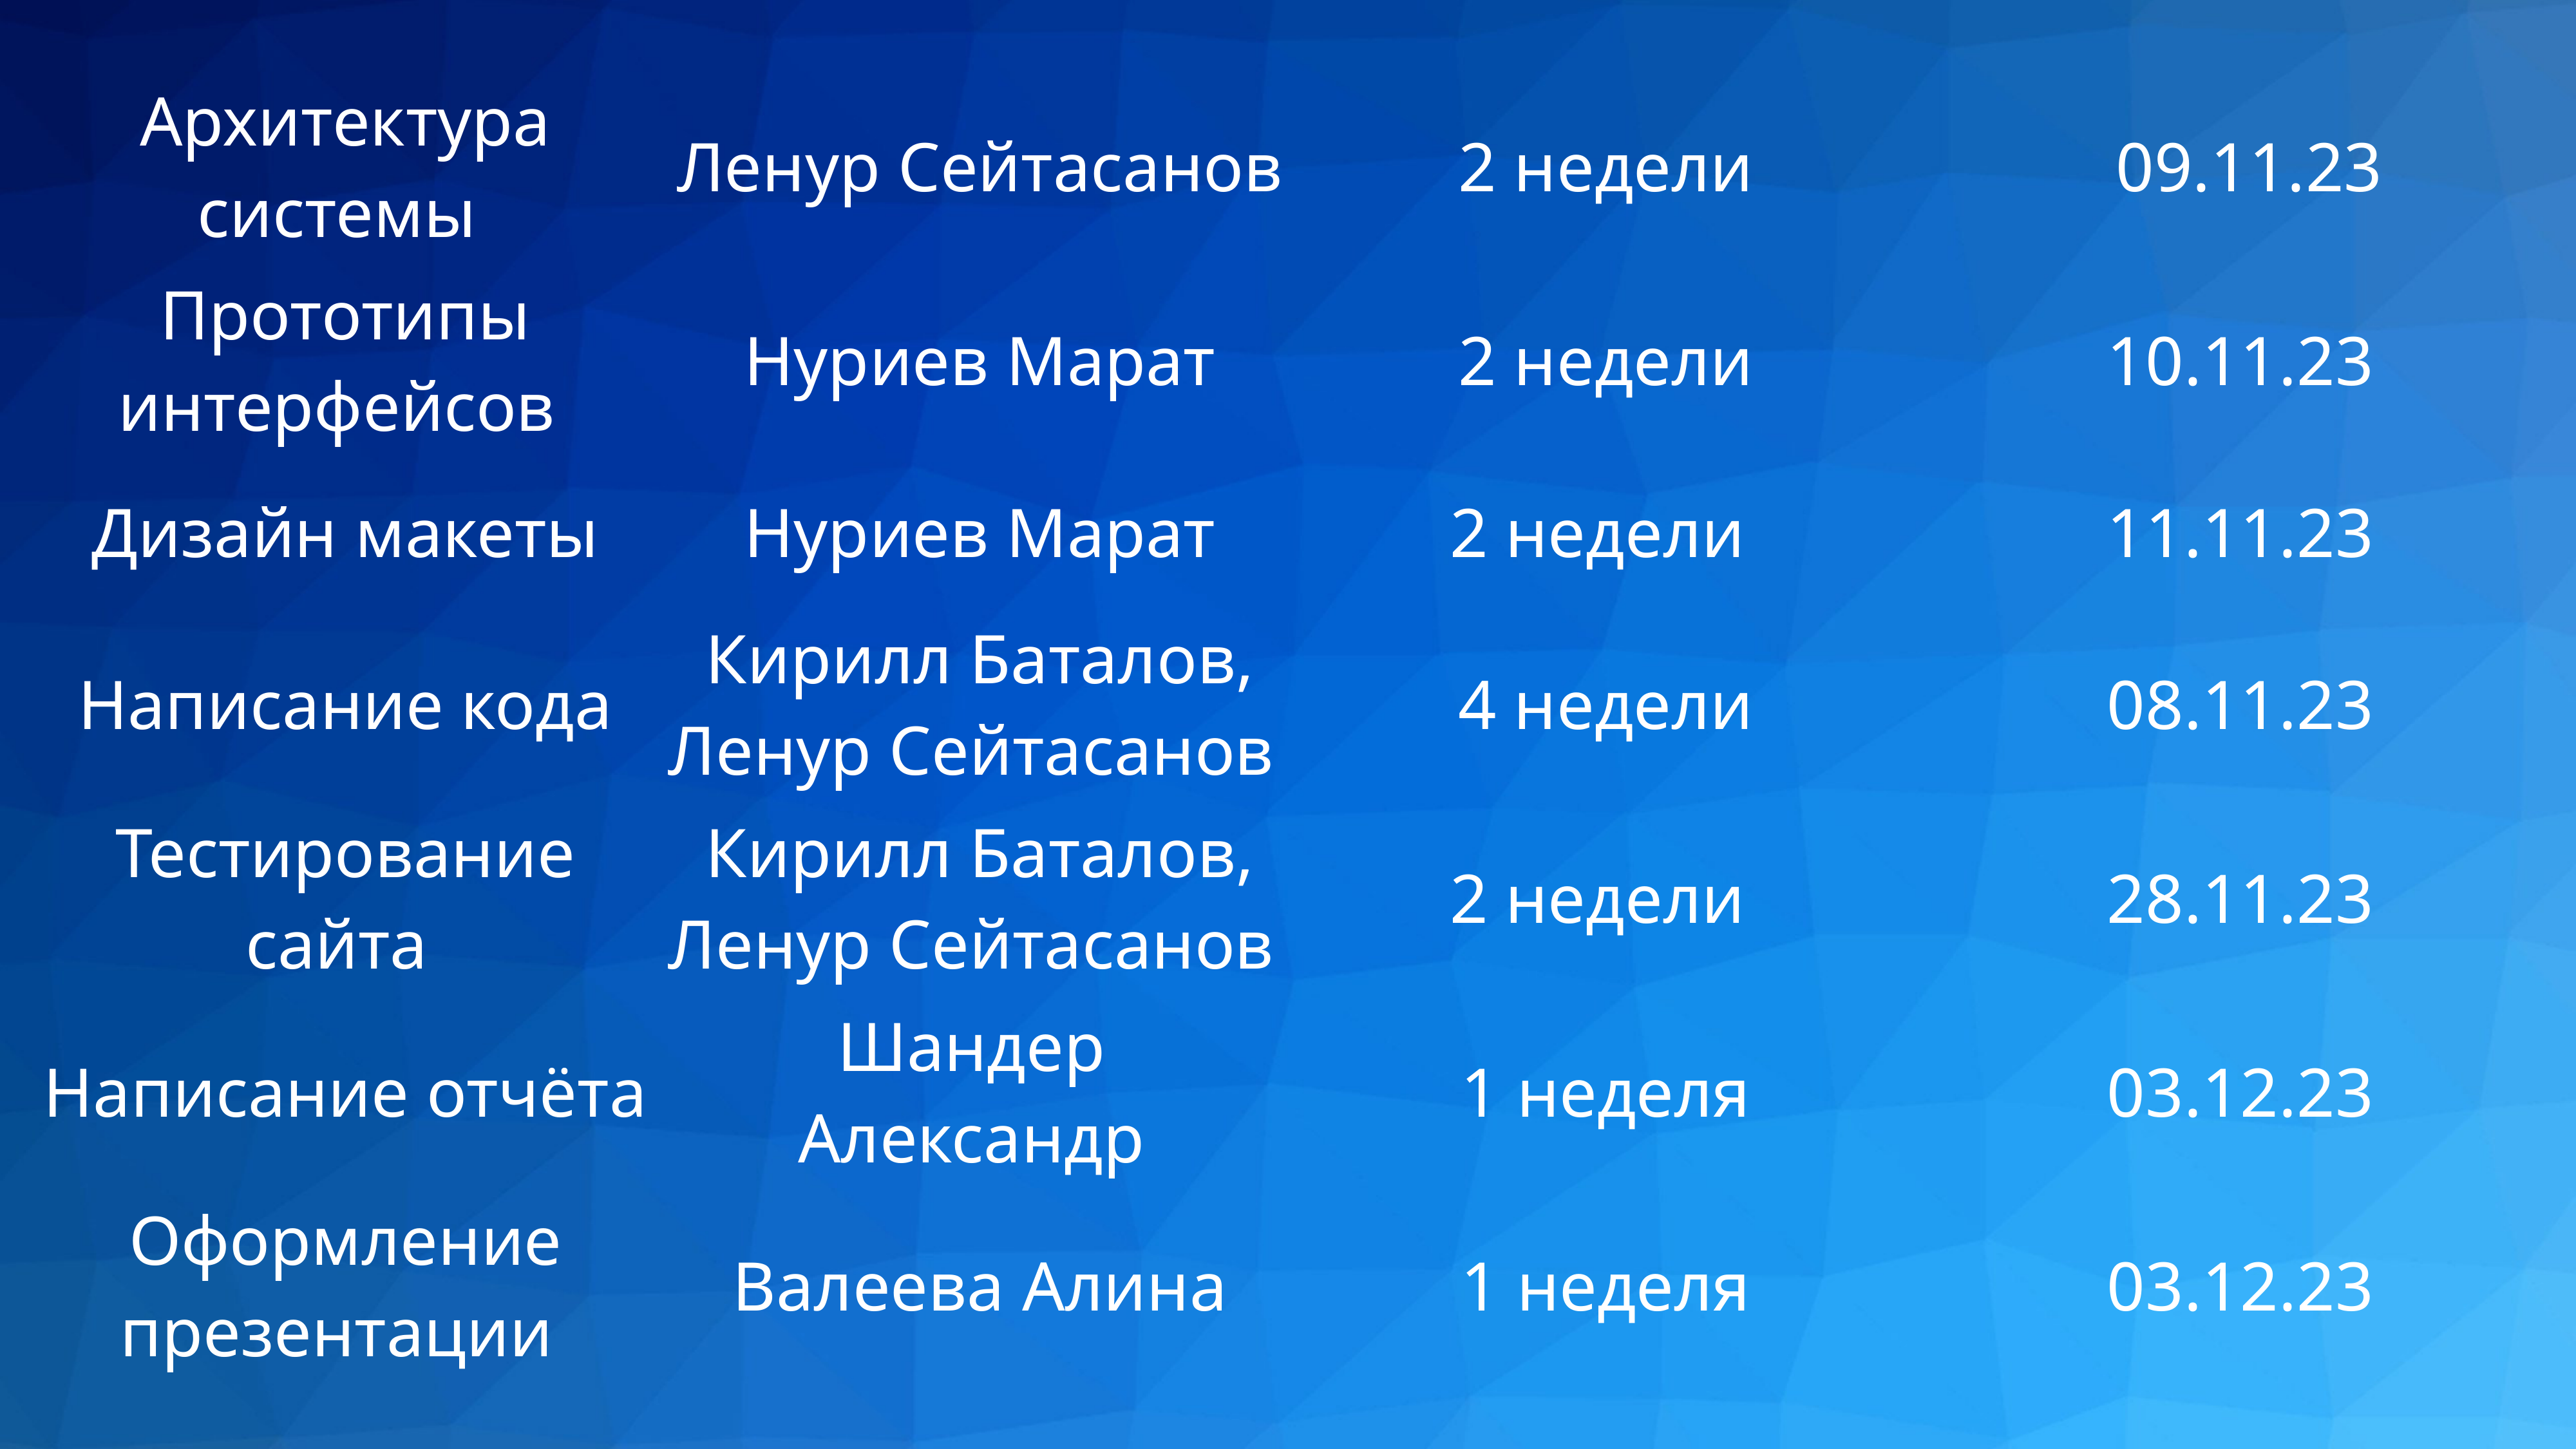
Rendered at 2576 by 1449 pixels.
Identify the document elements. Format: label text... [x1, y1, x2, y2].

table_cell 11.11.23 [1923, 456, 2558, 607]
table_cell 28.11.23 [1923, 800, 2558, 994]
table_header 2 недели [1289, 69, 1923, 263]
table_cell Написание кода [19, 607, 654, 800]
table_header Архитектура системы [19, 69, 654, 263]
table_cell 2 недели [1289, 263, 1923, 456]
table_header 09.11.23 [1923, 69, 2558, 263]
table_header Ленур Сейтасанов [654, 69, 1289, 263]
picture [0, 0, 2576, 1449]
table_cell 03.12.23 [1923, 1188, 2558, 1381]
table_cell 10.11.23 [1923, 263, 2558, 456]
table_cell Прототипы интерфейсов [19, 263, 654, 456]
table_cell 03.12.23 [1923, 994, 2558, 1188]
table_cell Шандер Александр [654, 994, 1289, 1188]
table_cell 4 недели [1289, 607, 1923, 800]
table_cell 1 неделя [1289, 1188, 1923, 1381]
table_cell Оформление презентации [19, 1188, 654, 1381]
table_cell 1 неделя [1289, 994, 1923, 1188]
table_cell Написание отчёта [19, 994, 654, 1188]
table_cell 2 недели [1289, 800, 1923, 994]
table_cell Кирилл Баталов, Ленур Сейтасанов [654, 607, 1289, 800]
table_cell 08.11.23 [1923, 607, 2558, 800]
table_cell Нуриев Марат [654, 263, 1289, 456]
table_cell 2 недели [1289, 456, 1923, 607]
table_cell Валеева Алина [654, 1188, 1289, 1381]
table_cell Дизайн макеты [19, 456, 654, 607]
table_cell Нуриев Марат [654, 456, 1289, 607]
table_cell Кирилл Баталов, Ленур Сейтасанов [654, 800, 1289, 994]
table_cell Тестирование сайта [19, 800, 654, 994]
